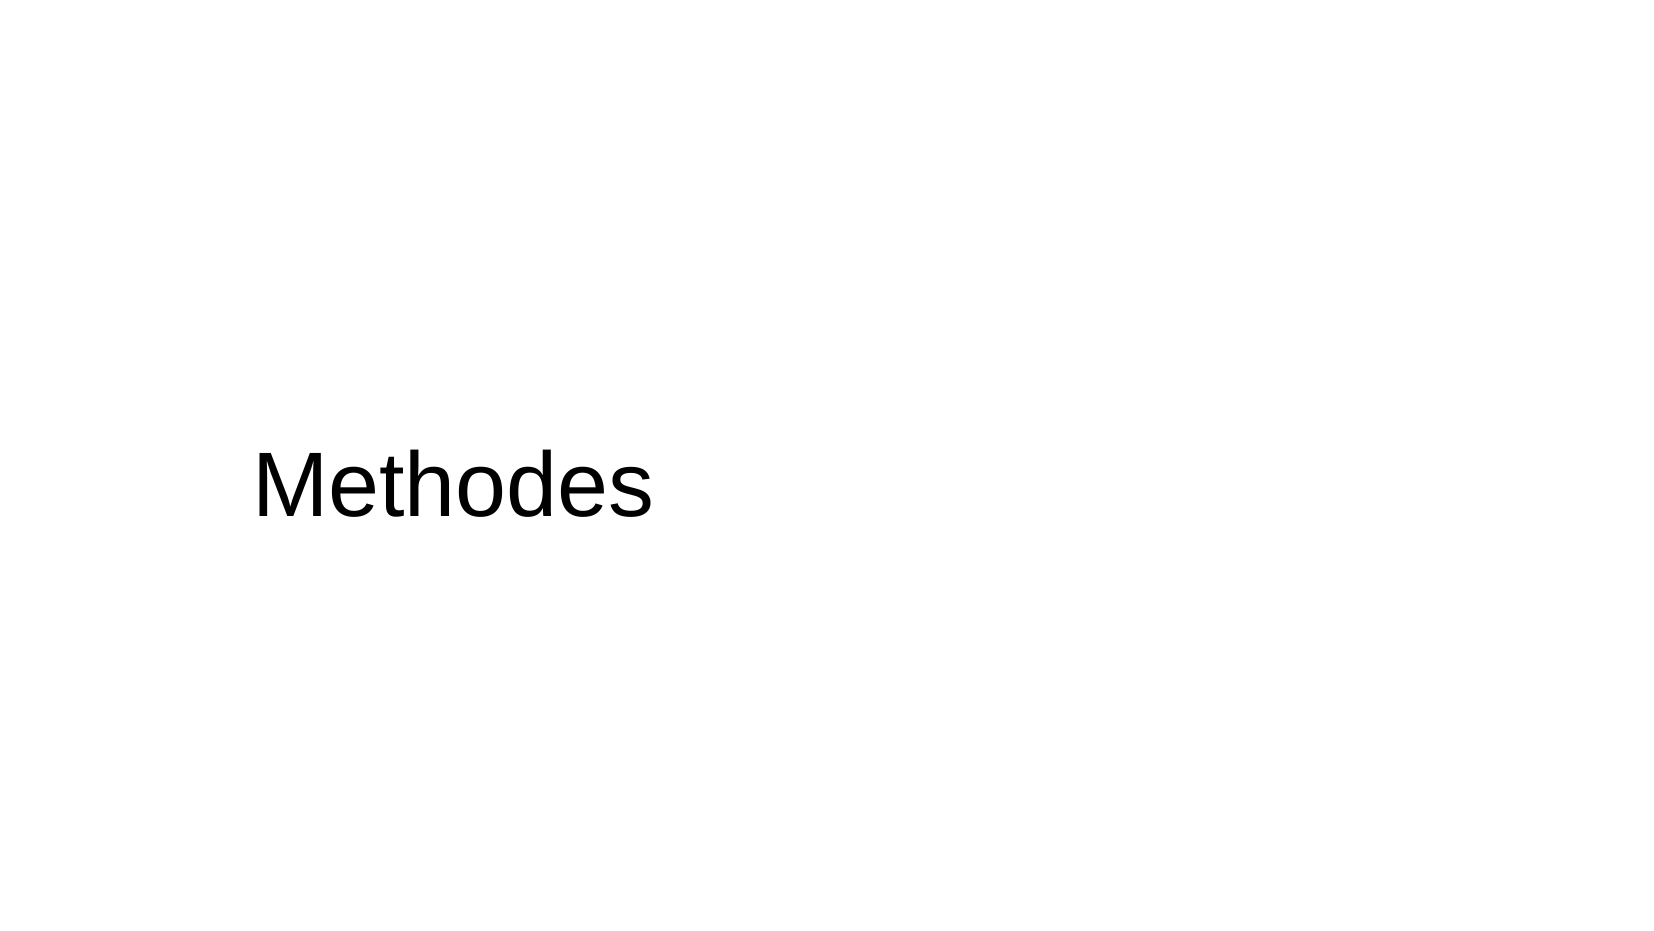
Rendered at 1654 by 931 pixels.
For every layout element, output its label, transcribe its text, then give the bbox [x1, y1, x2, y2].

title Methodes [82, 407, 826, 563]
